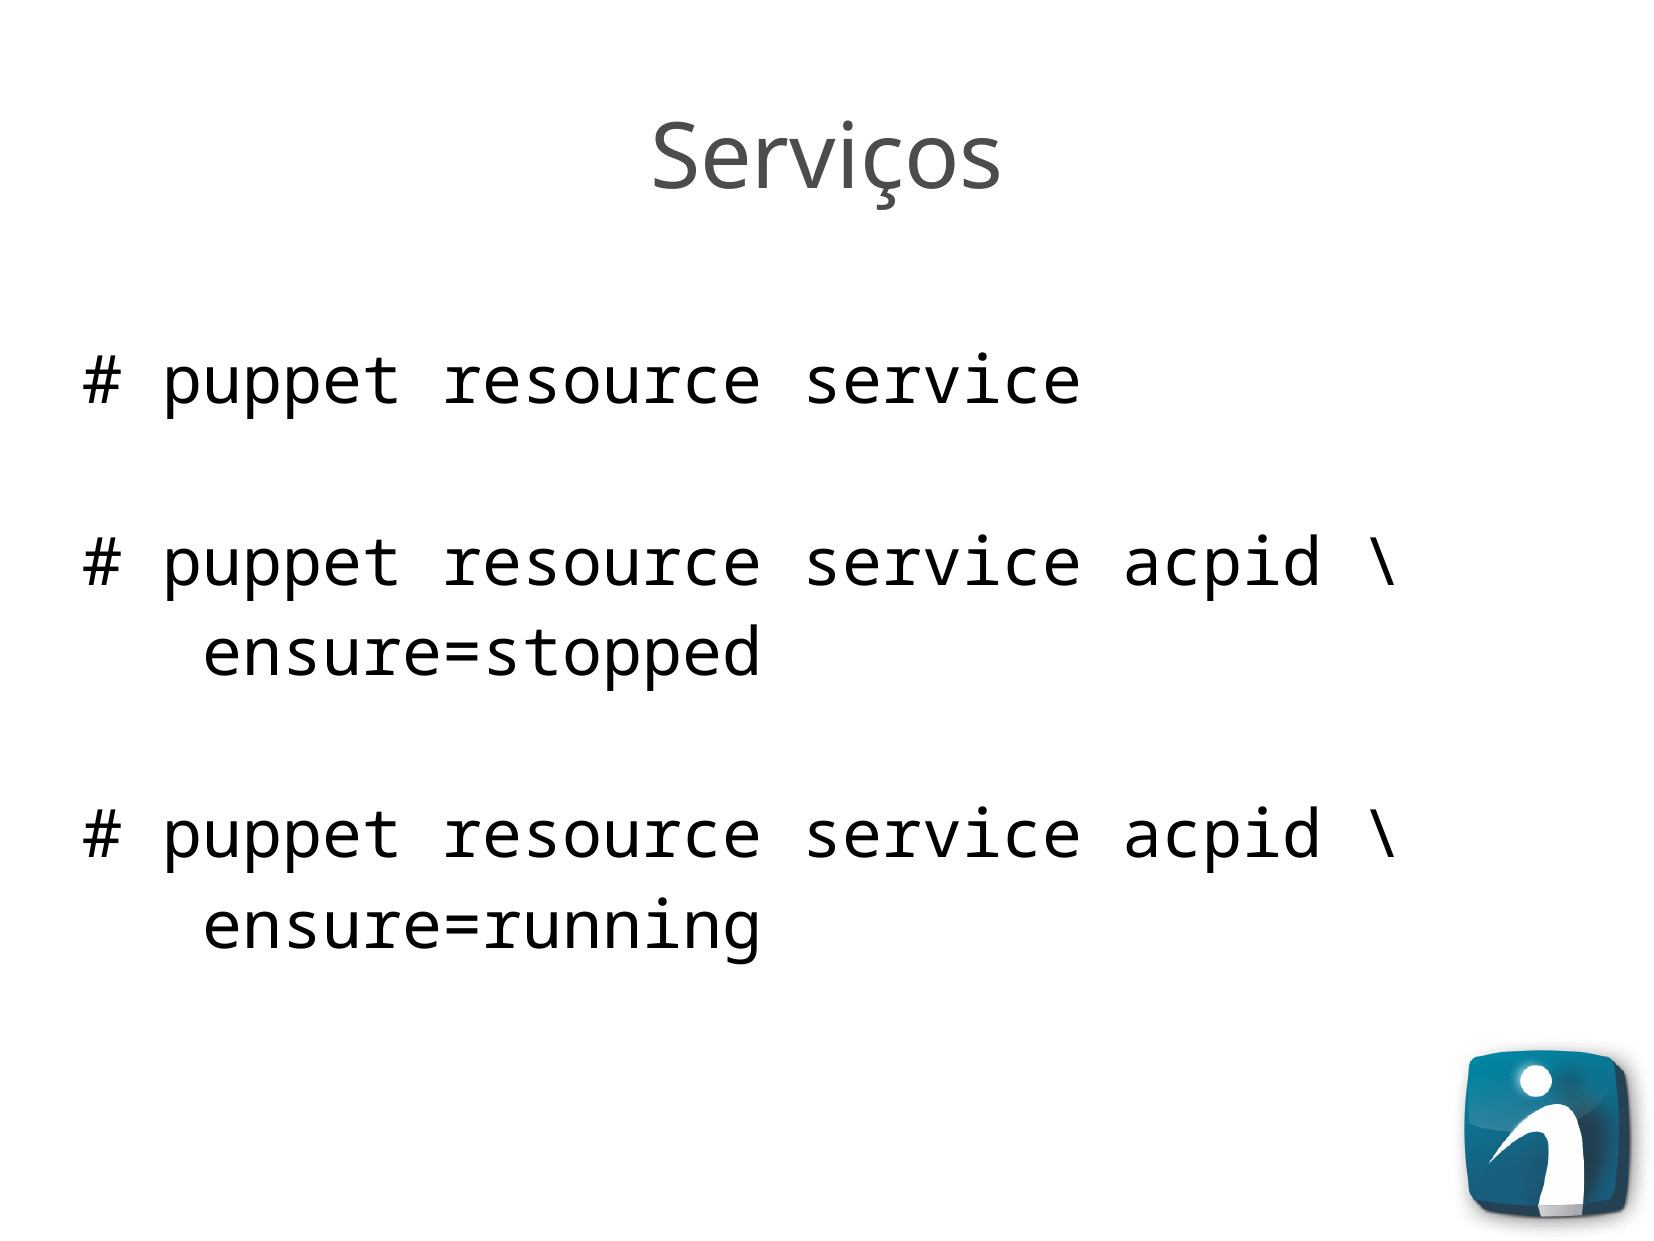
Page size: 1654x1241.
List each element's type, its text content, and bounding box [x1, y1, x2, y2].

subtitle # puppet resource service # puppet resource service acpid \ ensure=stopped # puppet resource service acpid \ ensure=running [82, 290, 1571, 1010]
picture [1447, 1035, 1654, 1241]
title Serviços [82, 49, 1571, 257]
